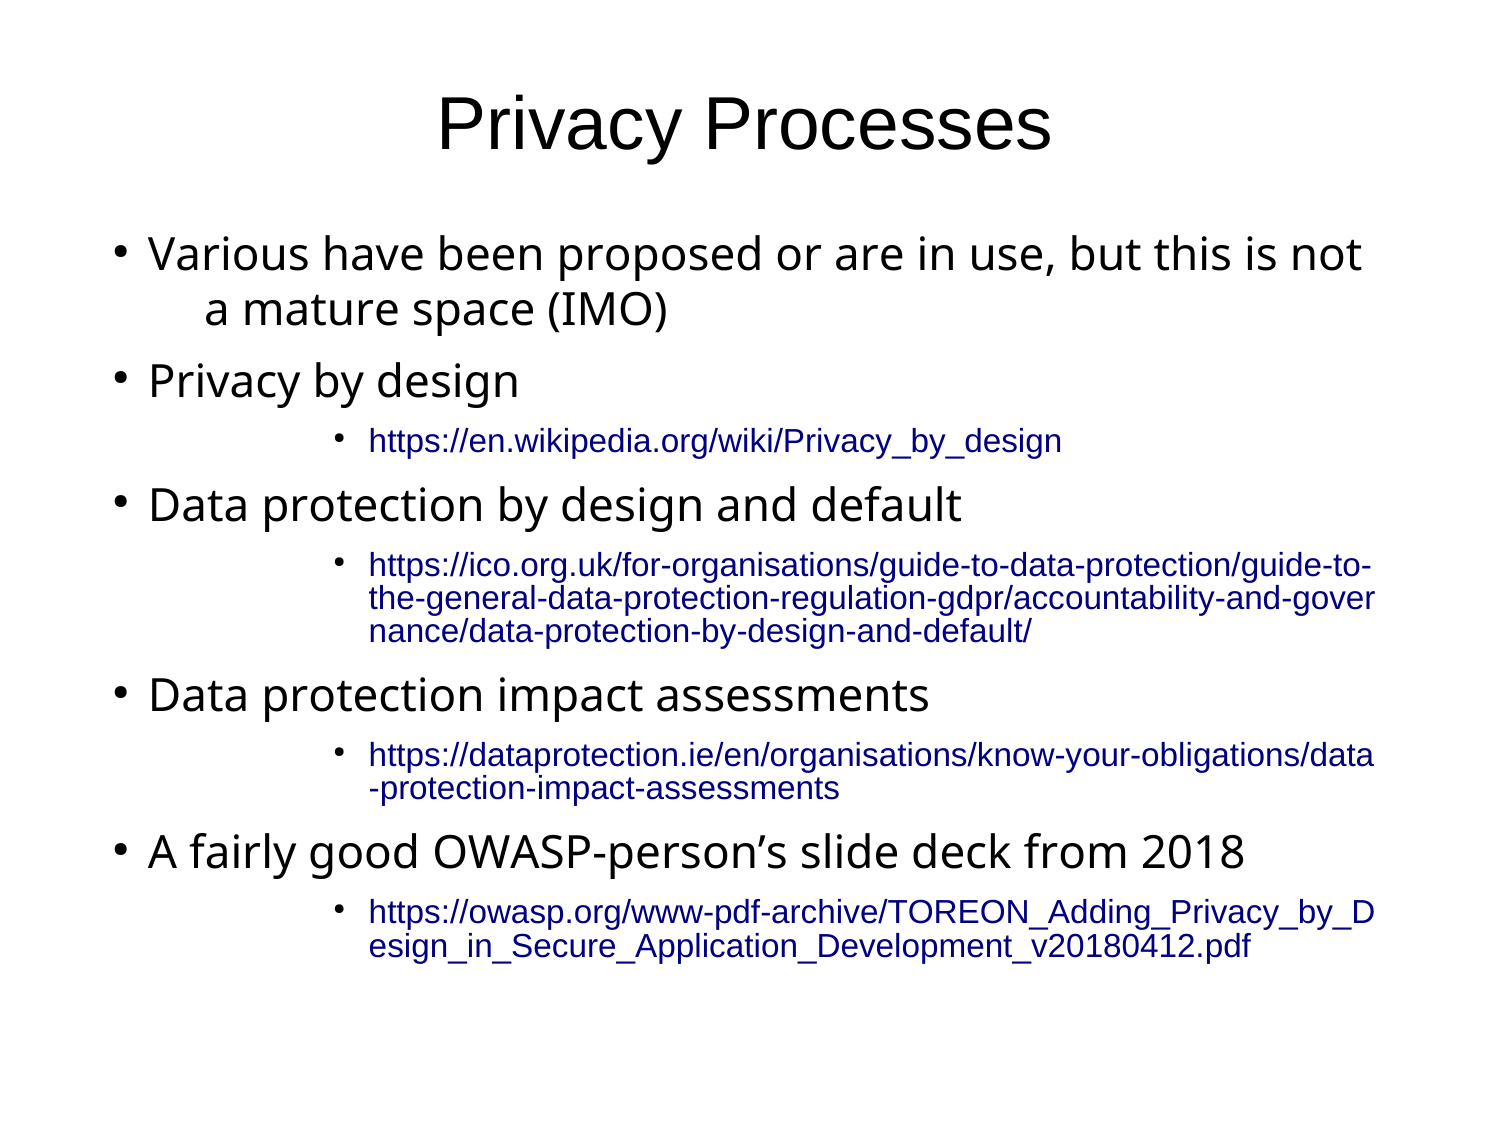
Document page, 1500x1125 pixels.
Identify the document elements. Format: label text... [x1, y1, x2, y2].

title Privacy Processes [112, 29, 1379, 209]
list Various have been proposed or are in use, but this is not a mature space (IMO) Privacy by design https://en.wikipedia.org/wiki/Privacy_by_design Data protection by design and default https://ico.org.uk/for-organisations/guide-to-data-protection/guide-to-the-general-data-protection-regulation-gdpr/accountability-and-governance/data-protection-by-design-and-default/ Data protection impact assessments https://dataprotection.ie/en/organisations/know-your-obligations/data-protection-impact-assessments A fairly good OWASP-person’s slide deck from 2018 https://owasp.org/www-pdf-archive/TOREON_Adding_Privacy_by_Design_in_Secure_Application_Development_v20180412.pdf [112, 224, 1379, 991]
